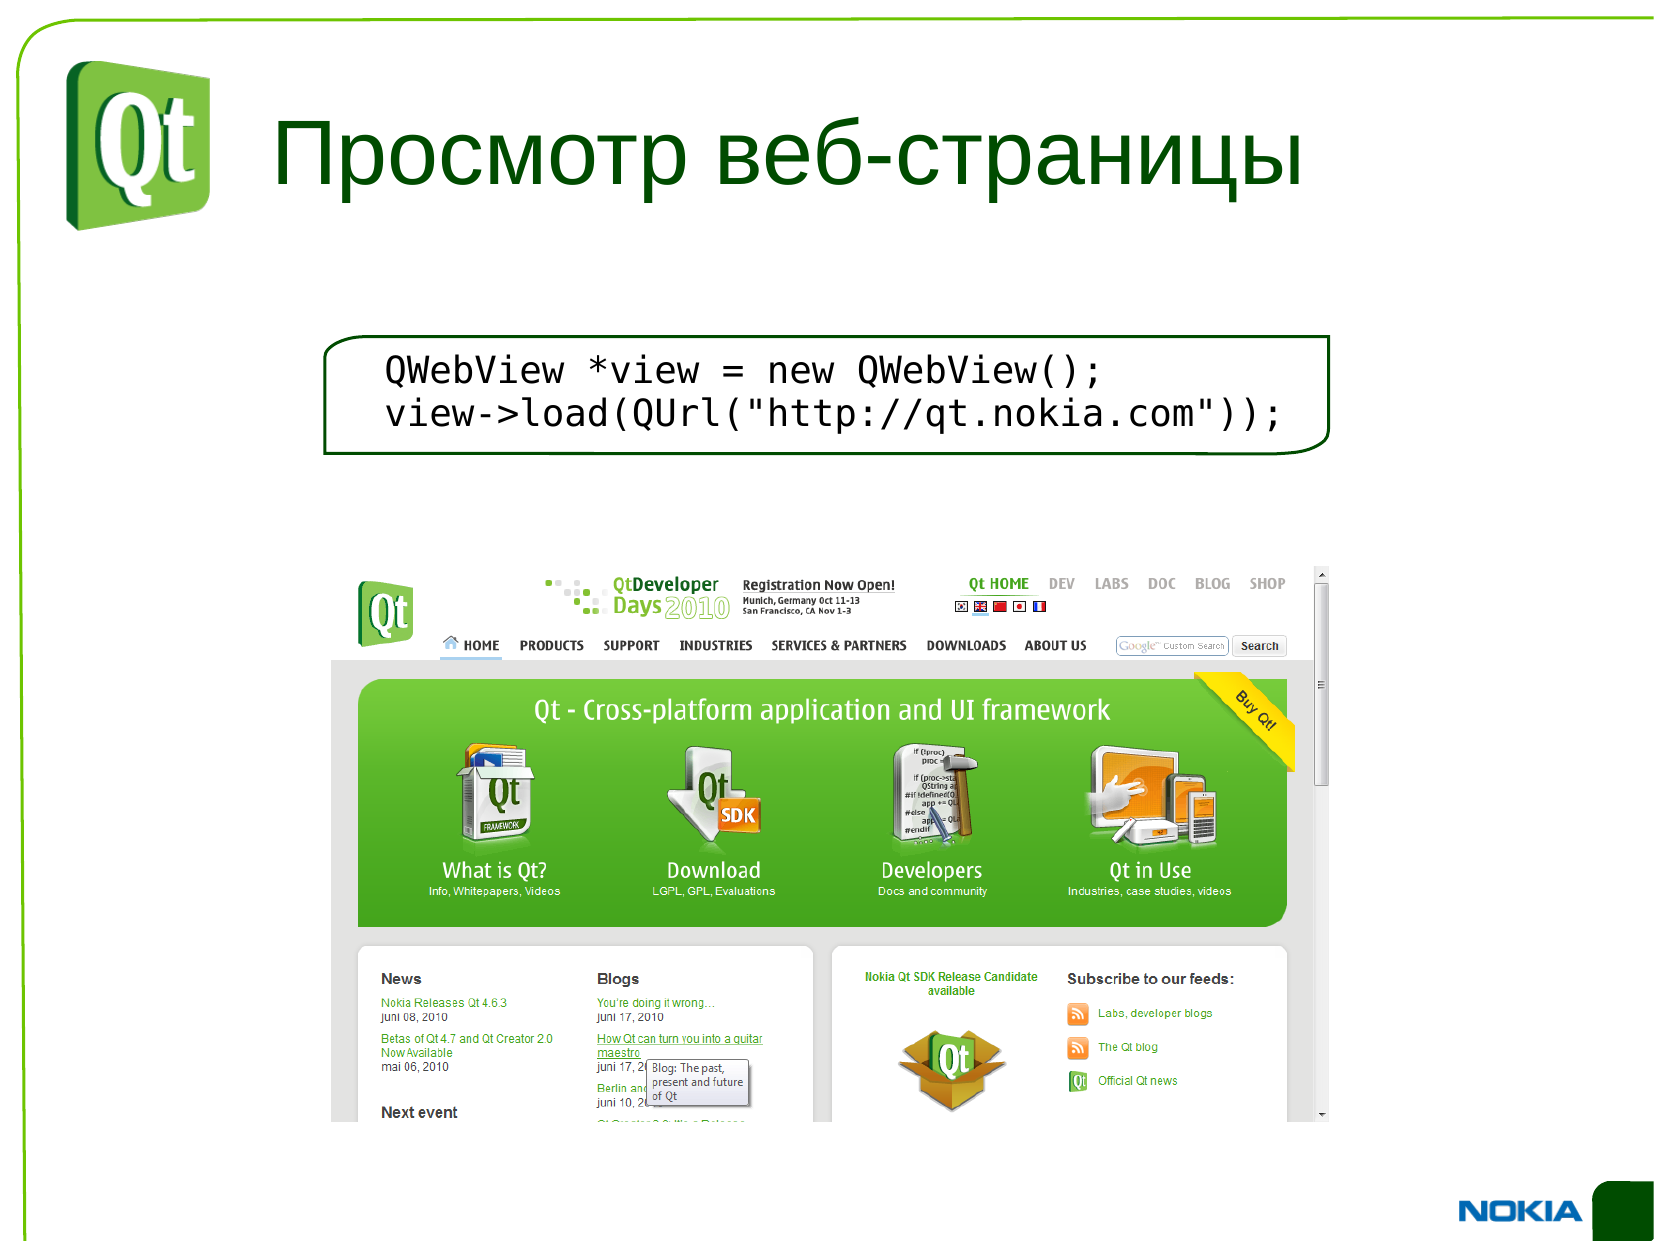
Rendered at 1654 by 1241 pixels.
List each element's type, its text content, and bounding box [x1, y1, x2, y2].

picture [66, 61, 210, 231]
text_box QWebView *view = new QWebView(); view->load(QUrl("http://qt.nokia.com")); [369, 341, 1300, 443]
picture [331, 566, 1329, 1123]
picture [1459, 1200, 1583, 1222]
title Просмотр веб-страницы [251, 56, 1327, 250]
